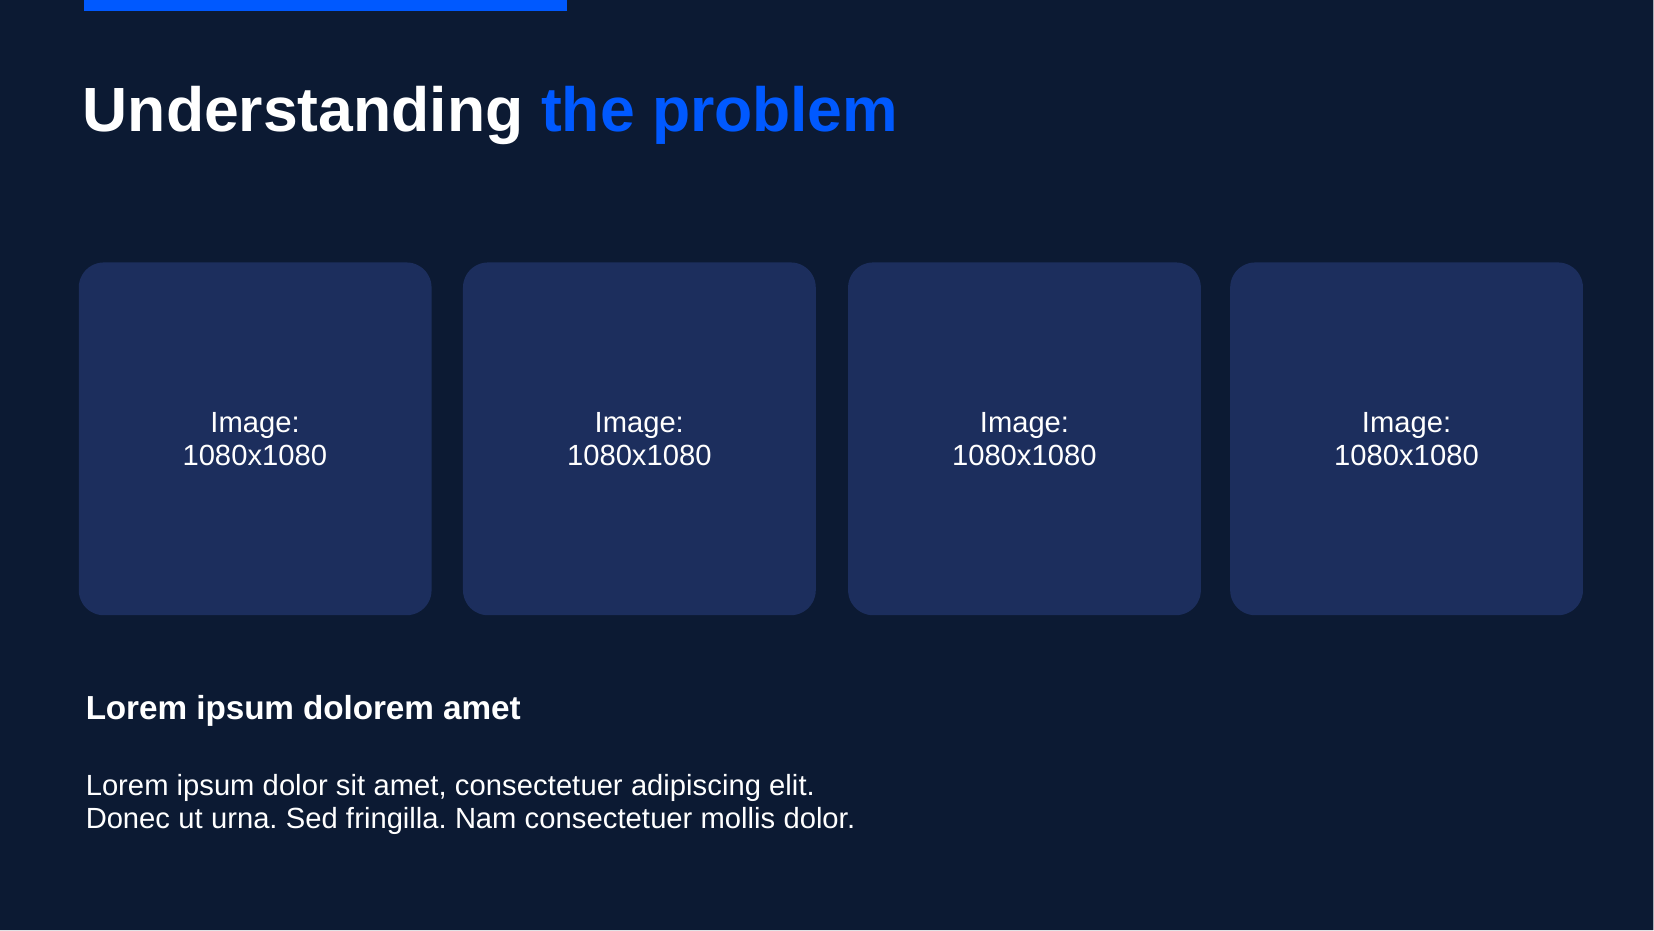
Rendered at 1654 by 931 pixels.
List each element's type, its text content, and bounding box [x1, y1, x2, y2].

text_box Image: 1080x1080 [1230, 262, 1583, 616]
text_box Lorem ipsum dolorem amet Lorem ipsum dolor sit amet, consectetuer adipiscing elit. Donec ut urna. Sed fringilla. Nam consectetuer mollis dolor. [50, 653, 901, 871]
text_box Image: 1080x1080 [462, 262, 816, 616]
text_box Image: 1080x1080 [78, 262, 432, 616]
title Understanding the problem [82, 75, 1576, 188]
text_box Image: 1080x1080 [848, 262, 1201, 616]
